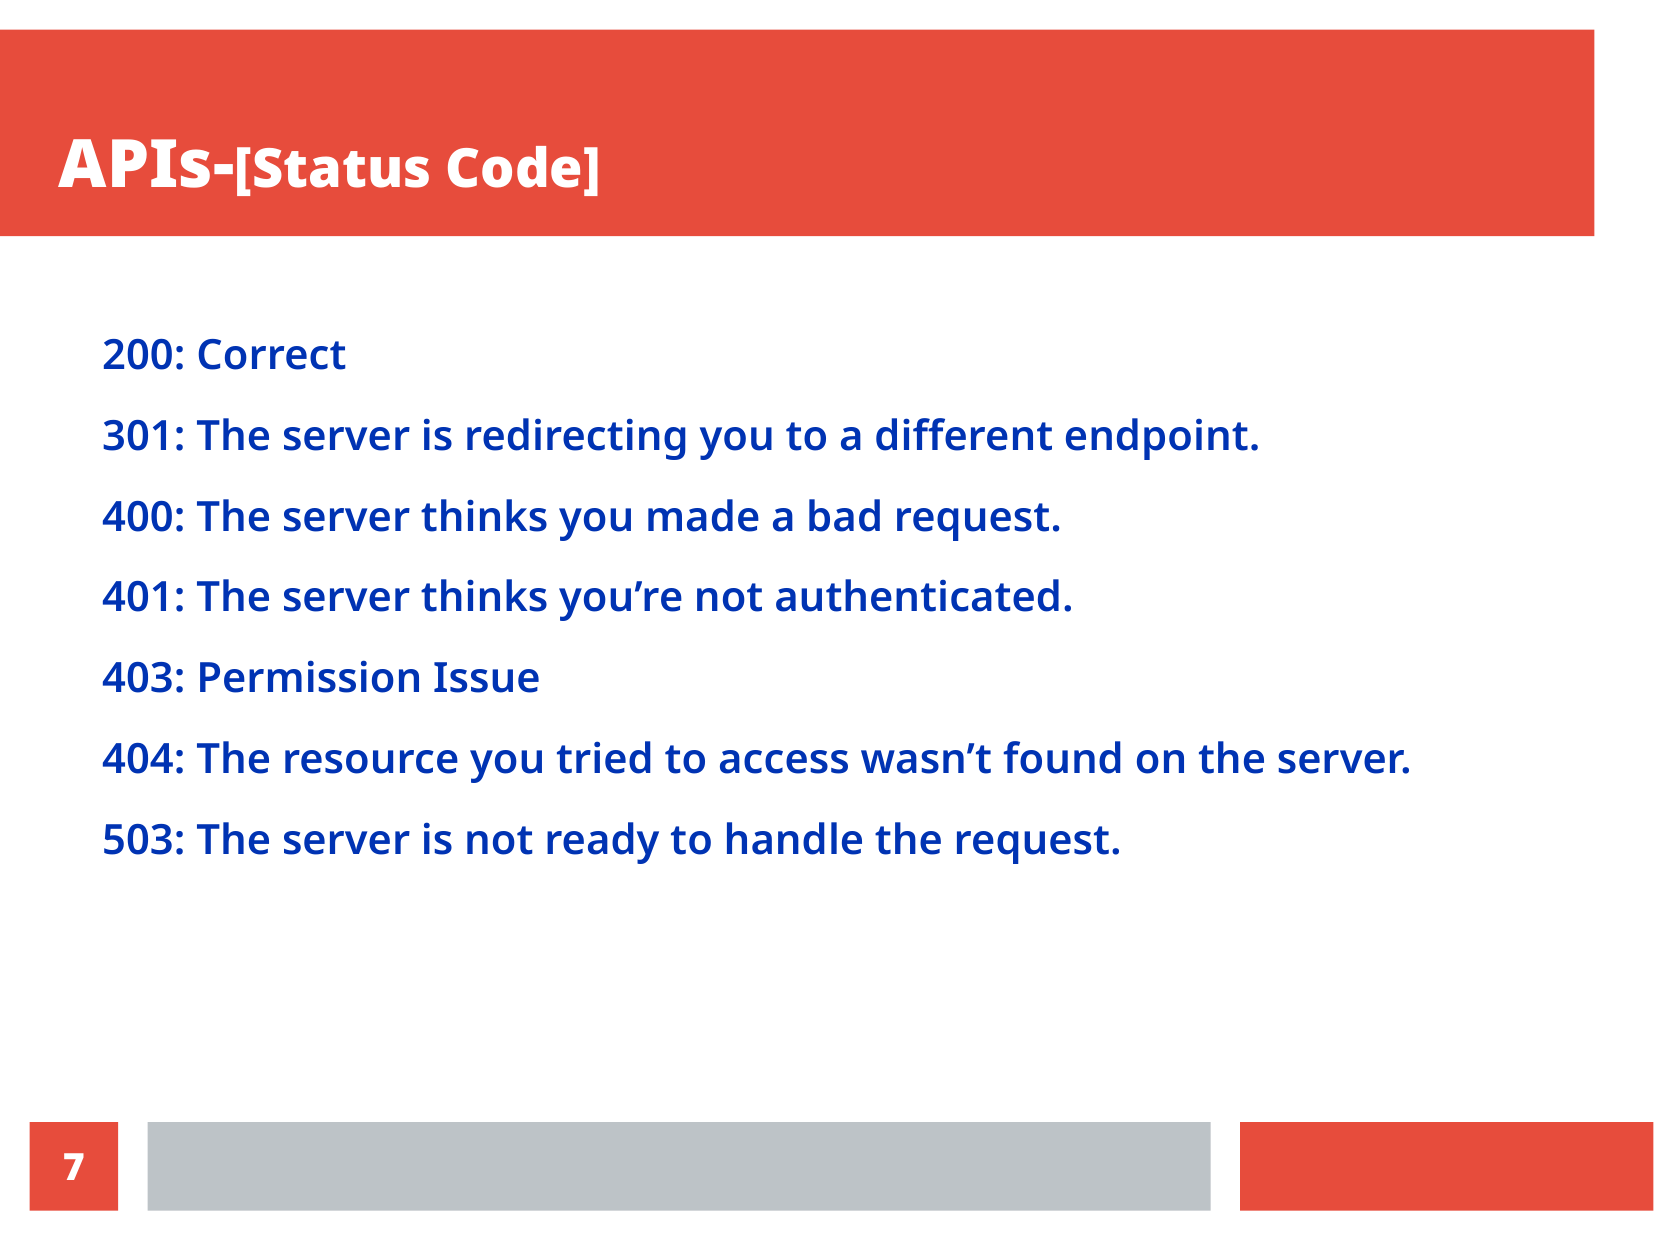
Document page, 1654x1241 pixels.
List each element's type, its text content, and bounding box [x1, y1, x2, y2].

list 200: Correct 301: The server is redirecting you to a different endpoint. 400: The server thinks you made a bad request. 401: The server thinks you’re not authenticated. 403: Permission Issue 404: The resource you tried to access wasn’t found on the server. 503: The server is not ready to handle the request. [59, 324, 1565, 1093]
title APIs-[Status Code] [59, 59, 1595, 207]
